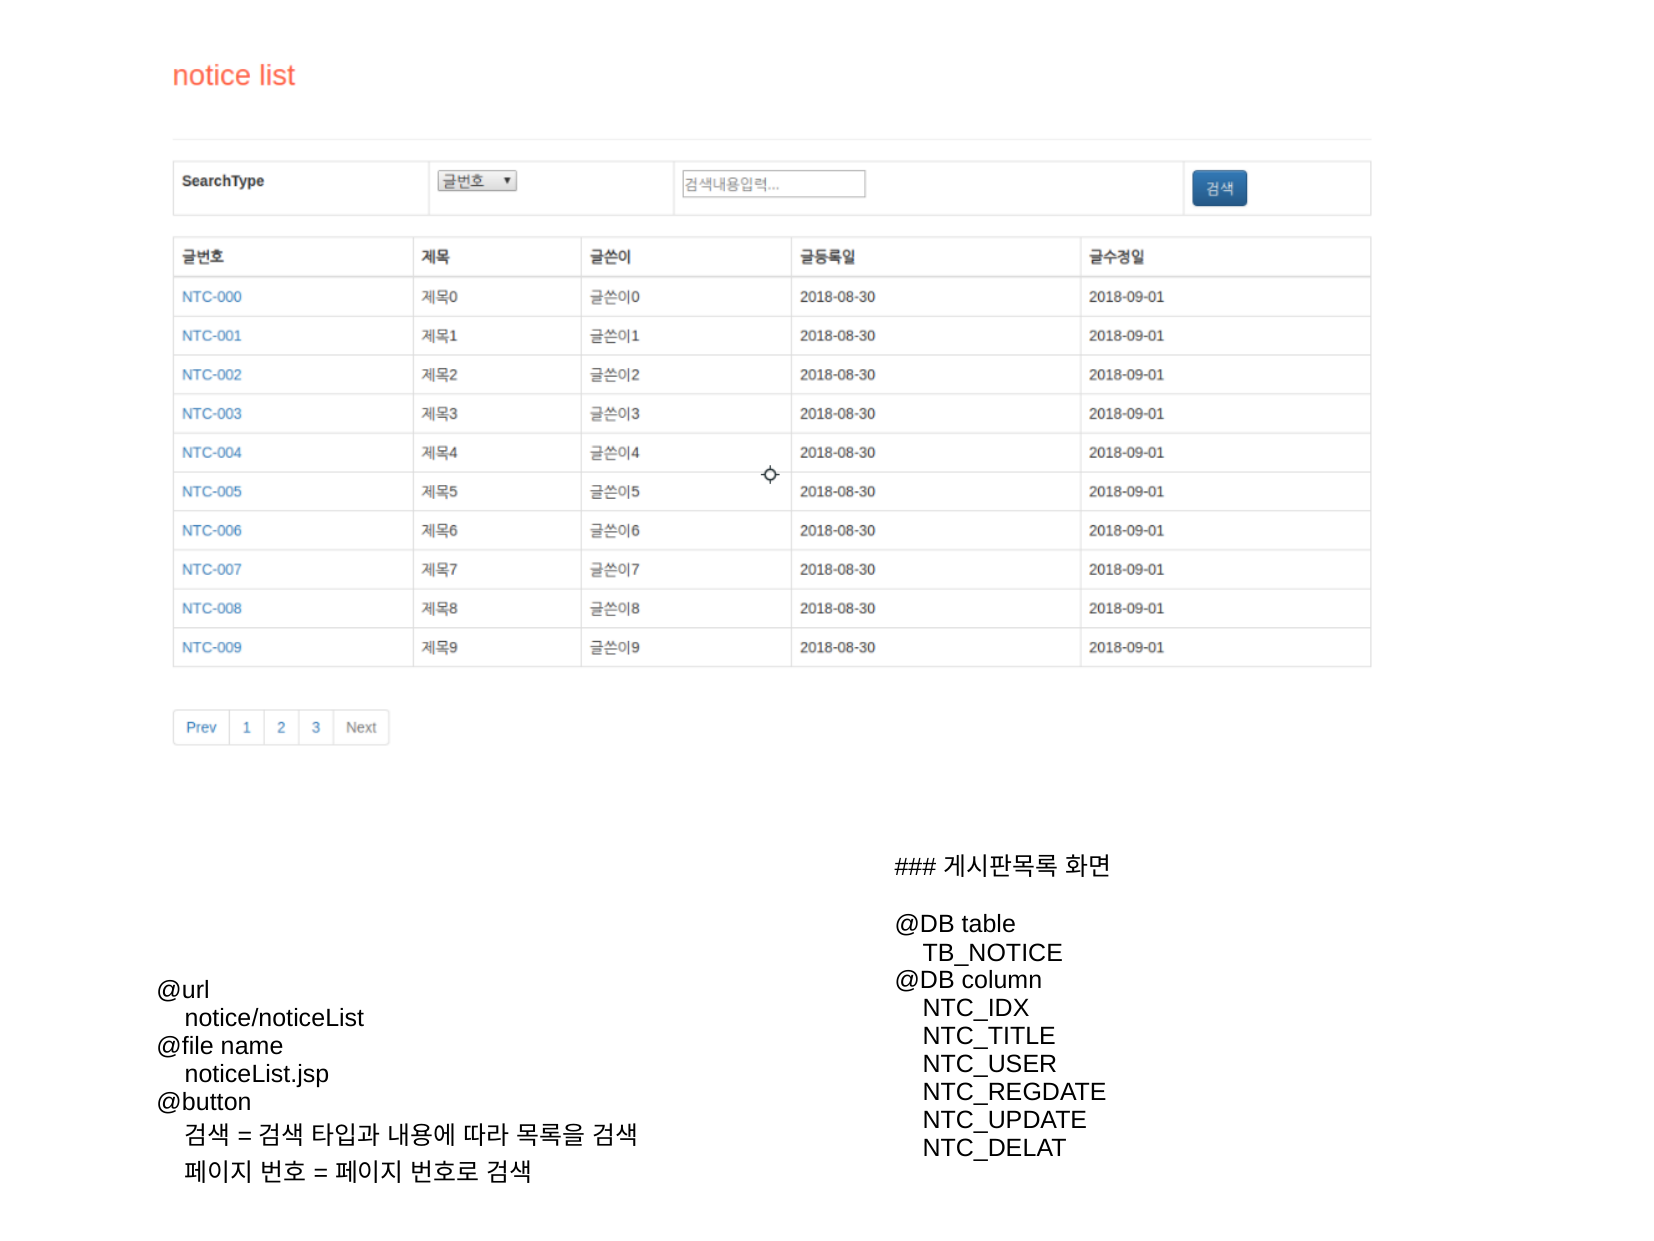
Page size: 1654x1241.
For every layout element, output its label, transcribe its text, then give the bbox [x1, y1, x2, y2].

text_box @url notice/noticeList @file name noticeList.jsp @button 검색 = 검색 타입과 내용에 따라 목록을 검색 페이지 번호 = 페이지 번호로 검색 [141, 968, 879, 1214]
text_box ### 게시판목록 화면 @DB table TB_NOTICE @DB column NTC_IDX NTC_TITLE NTC_USER NTC_REGDATE NTC_UPDATE NTC_DELAT [879, 838, 1619, 1214]
picture [153, 58, 1394, 783]
